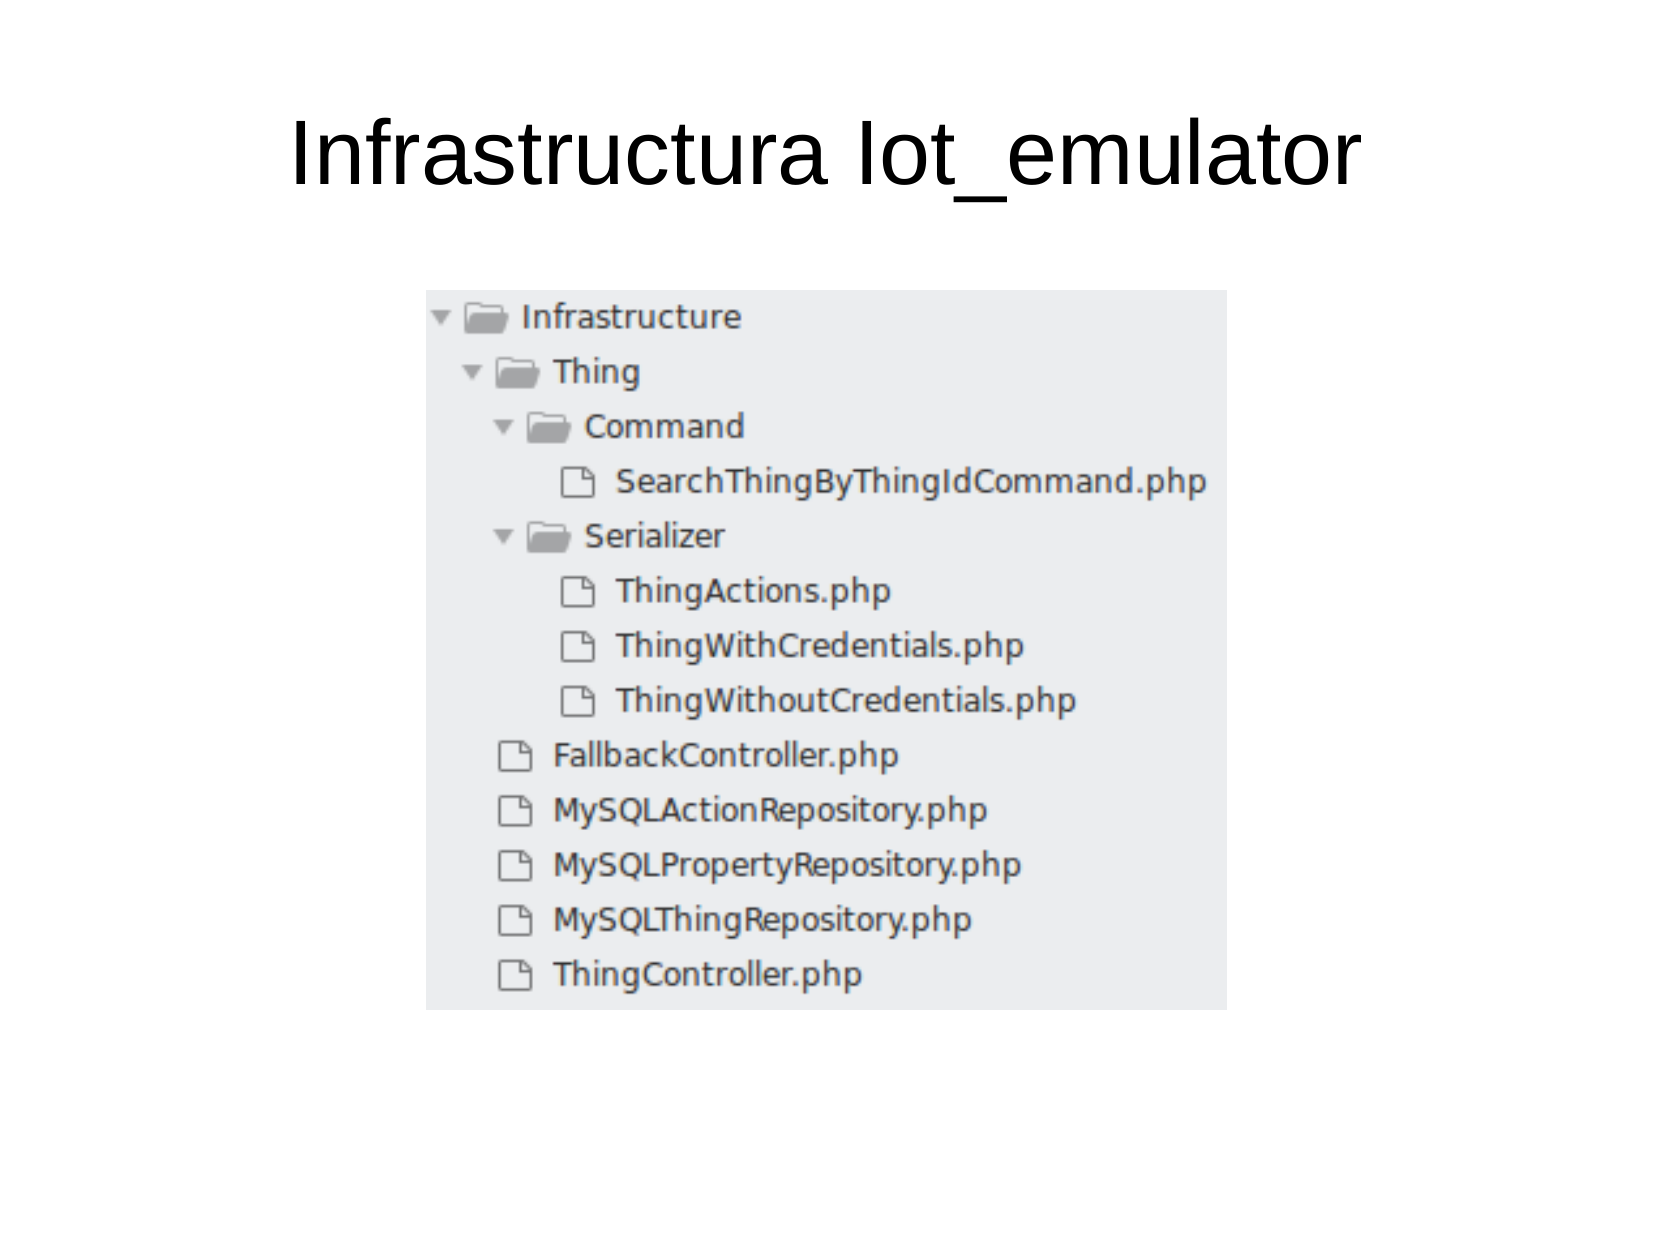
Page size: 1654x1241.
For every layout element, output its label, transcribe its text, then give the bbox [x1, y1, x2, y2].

title Infrastructura Iot_emulator [82, 49, 1571, 257]
picture [426, 290, 1227, 1010]
